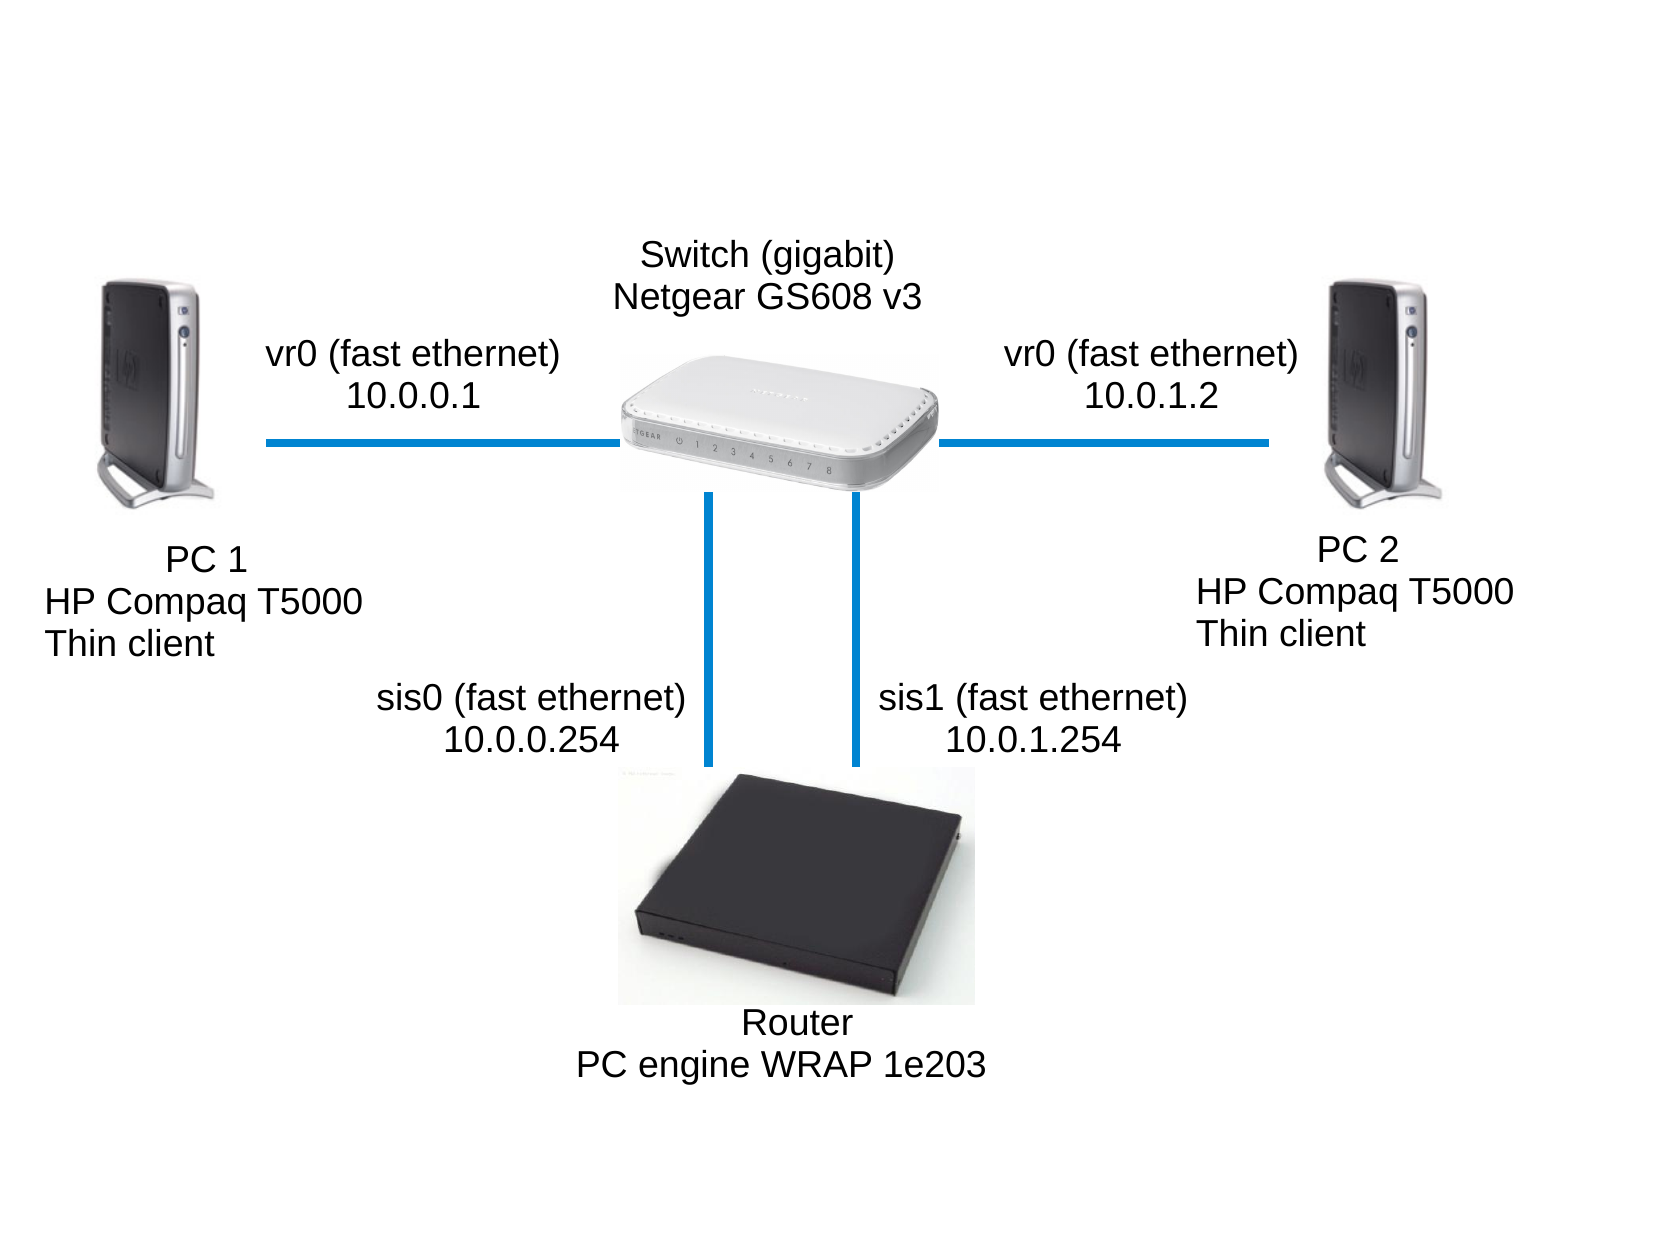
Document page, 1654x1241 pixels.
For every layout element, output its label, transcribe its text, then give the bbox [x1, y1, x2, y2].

text_box sis1 (fast ethernet) 10.0.1.254 [856, 668, 1211, 768]
text_box vr0 (fast ethernet) 10.0.1.2 [974, 324, 1329, 424]
text_box sis0 (fast ethernet) 10.0.0.254 [354, 668, 709, 768]
text_box Router PC engine WRAP 1e203 [561, 993, 1034, 1093]
text_box Switch (gigabit) Netgear GS608 v3 [590, 226, 945, 325]
picture [1269, 265, 1494, 516]
picture [618, 767, 975, 1005]
text_box PC 1 HP Compaq T5000 Thin client [29, 531, 384, 673]
picture [42, 265, 266, 516]
text_box PC 2 HP Compaq T5000 Thin client [1181, 521, 1536, 663]
text_box vr0 (fast ethernet) 10.0.0.1 [236, 324, 591, 424]
picture [620, 354, 939, 492]
